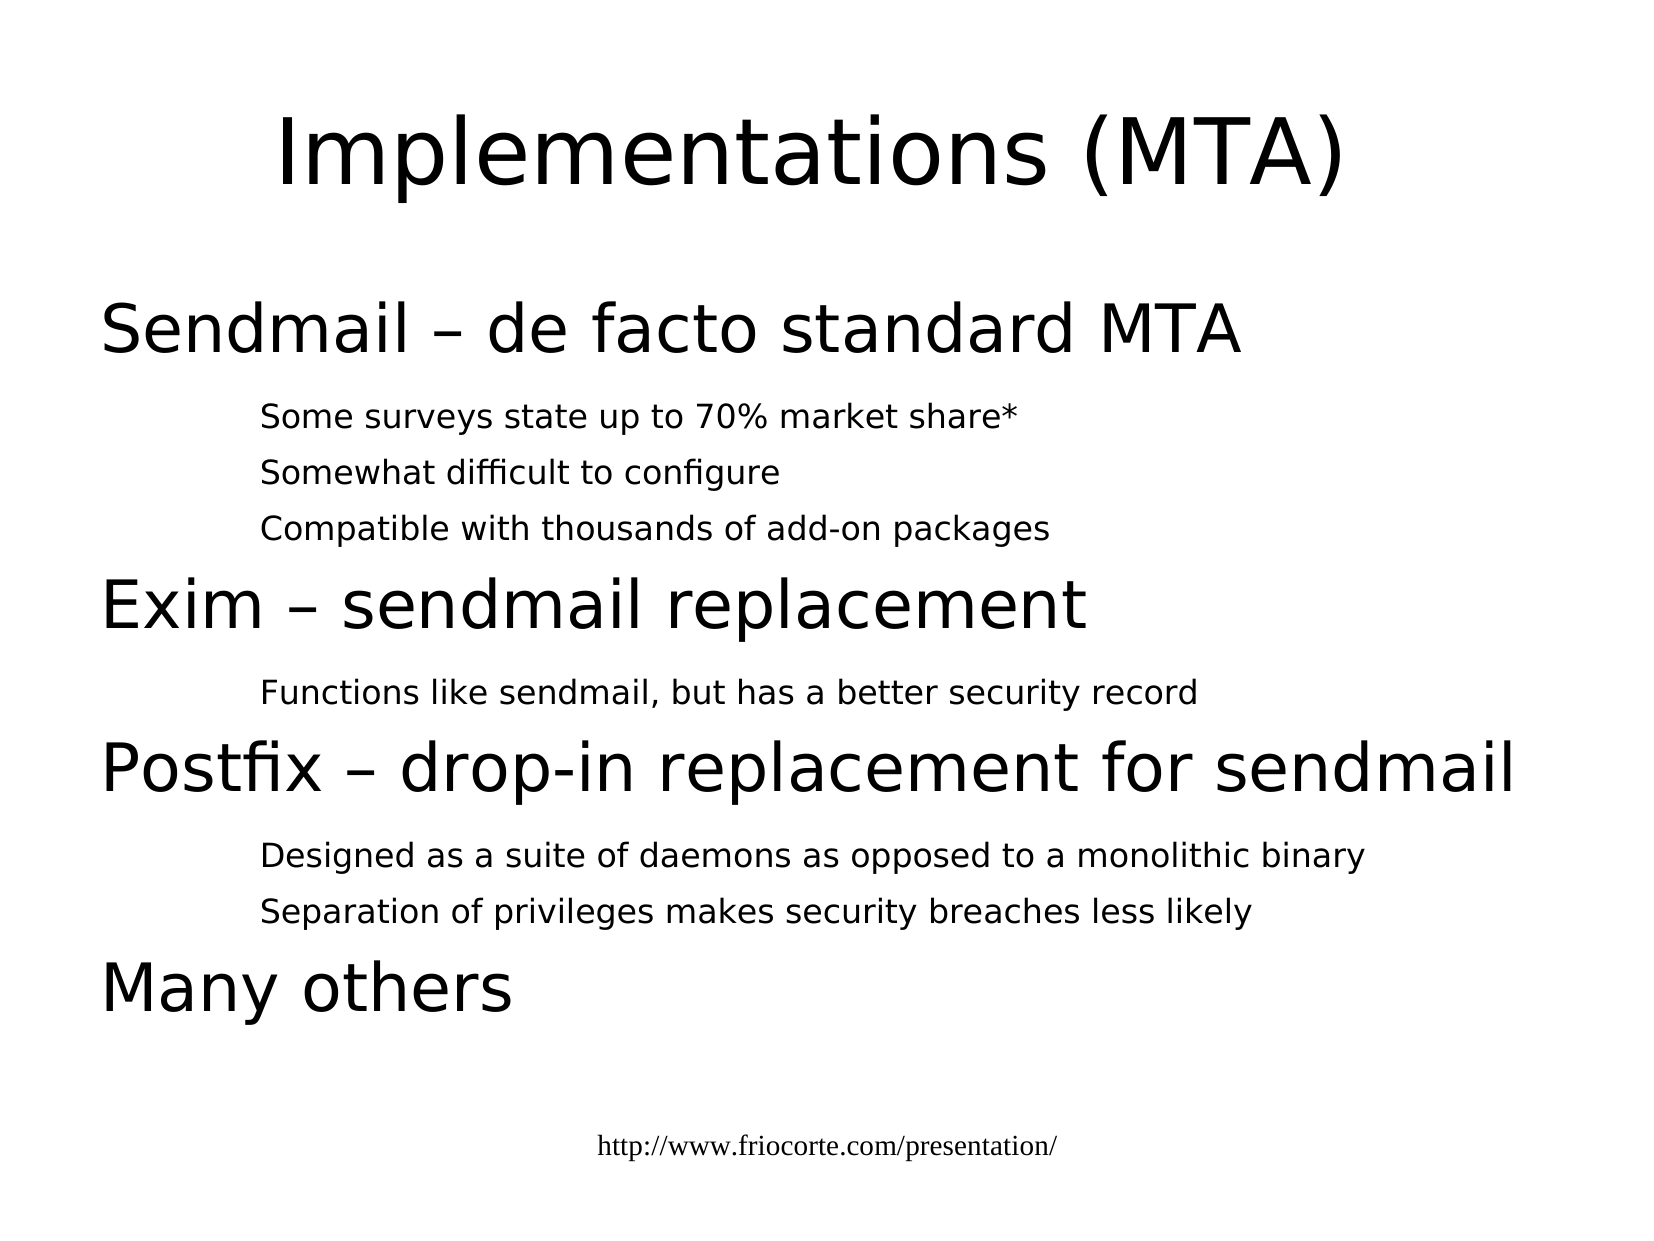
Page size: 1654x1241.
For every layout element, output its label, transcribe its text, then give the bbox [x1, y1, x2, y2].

list Sendmail – de facto standard MTA Some surveys state up to 70% market share* Somewhat difficult to configure Compatible with thousands of add-on packages Exim – sendmail replacement Functions like sendmail, but has a better security record Postfix – drop-in replacement for sendmail Designed as a suite of daemons as opposed to a monolithic binary Separation of privileges makes security breaches less likely Many others [82, 290, 1571, 1109]
title Implementations (MTA) [82, 49, 1571, 257]
